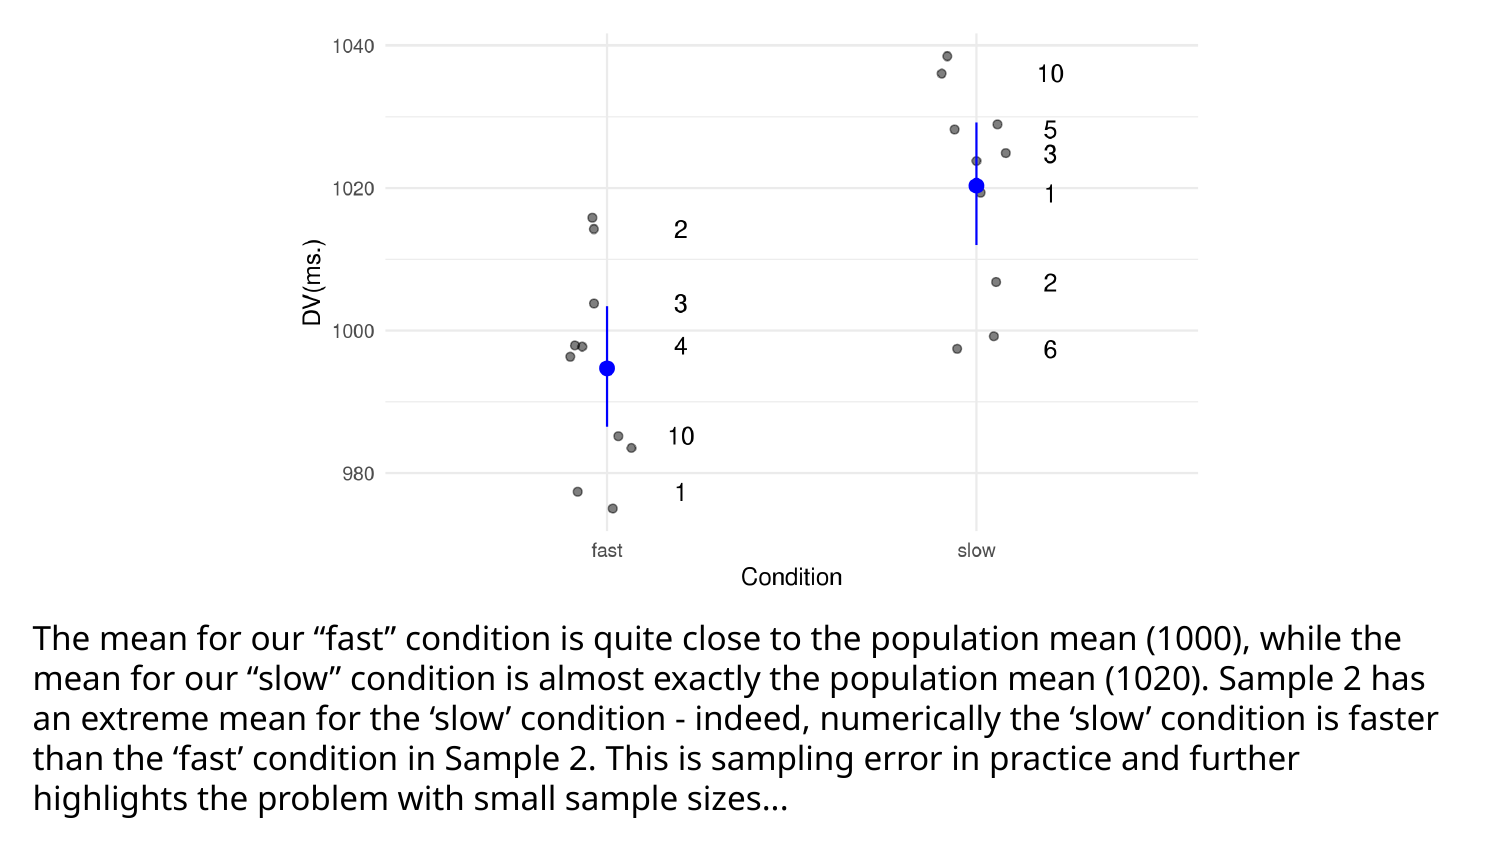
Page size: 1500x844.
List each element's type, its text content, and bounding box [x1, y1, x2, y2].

text_box The mean for our “fast” condition is quite close to the population mean (1000), while the mean for our “slow” condition is almost exactly the population mean (1020). Sample 2 has an extreme mean for the ‘slow’ condition - indeed, numerically the ‘slow’ condition is faster than the ‘fast’ condition in Sample 2. This is sampling error in practice and further highlights the problem with small sample sizes... [17, 602, 1483, 837]
picture [290, 21, 1210, 603]
